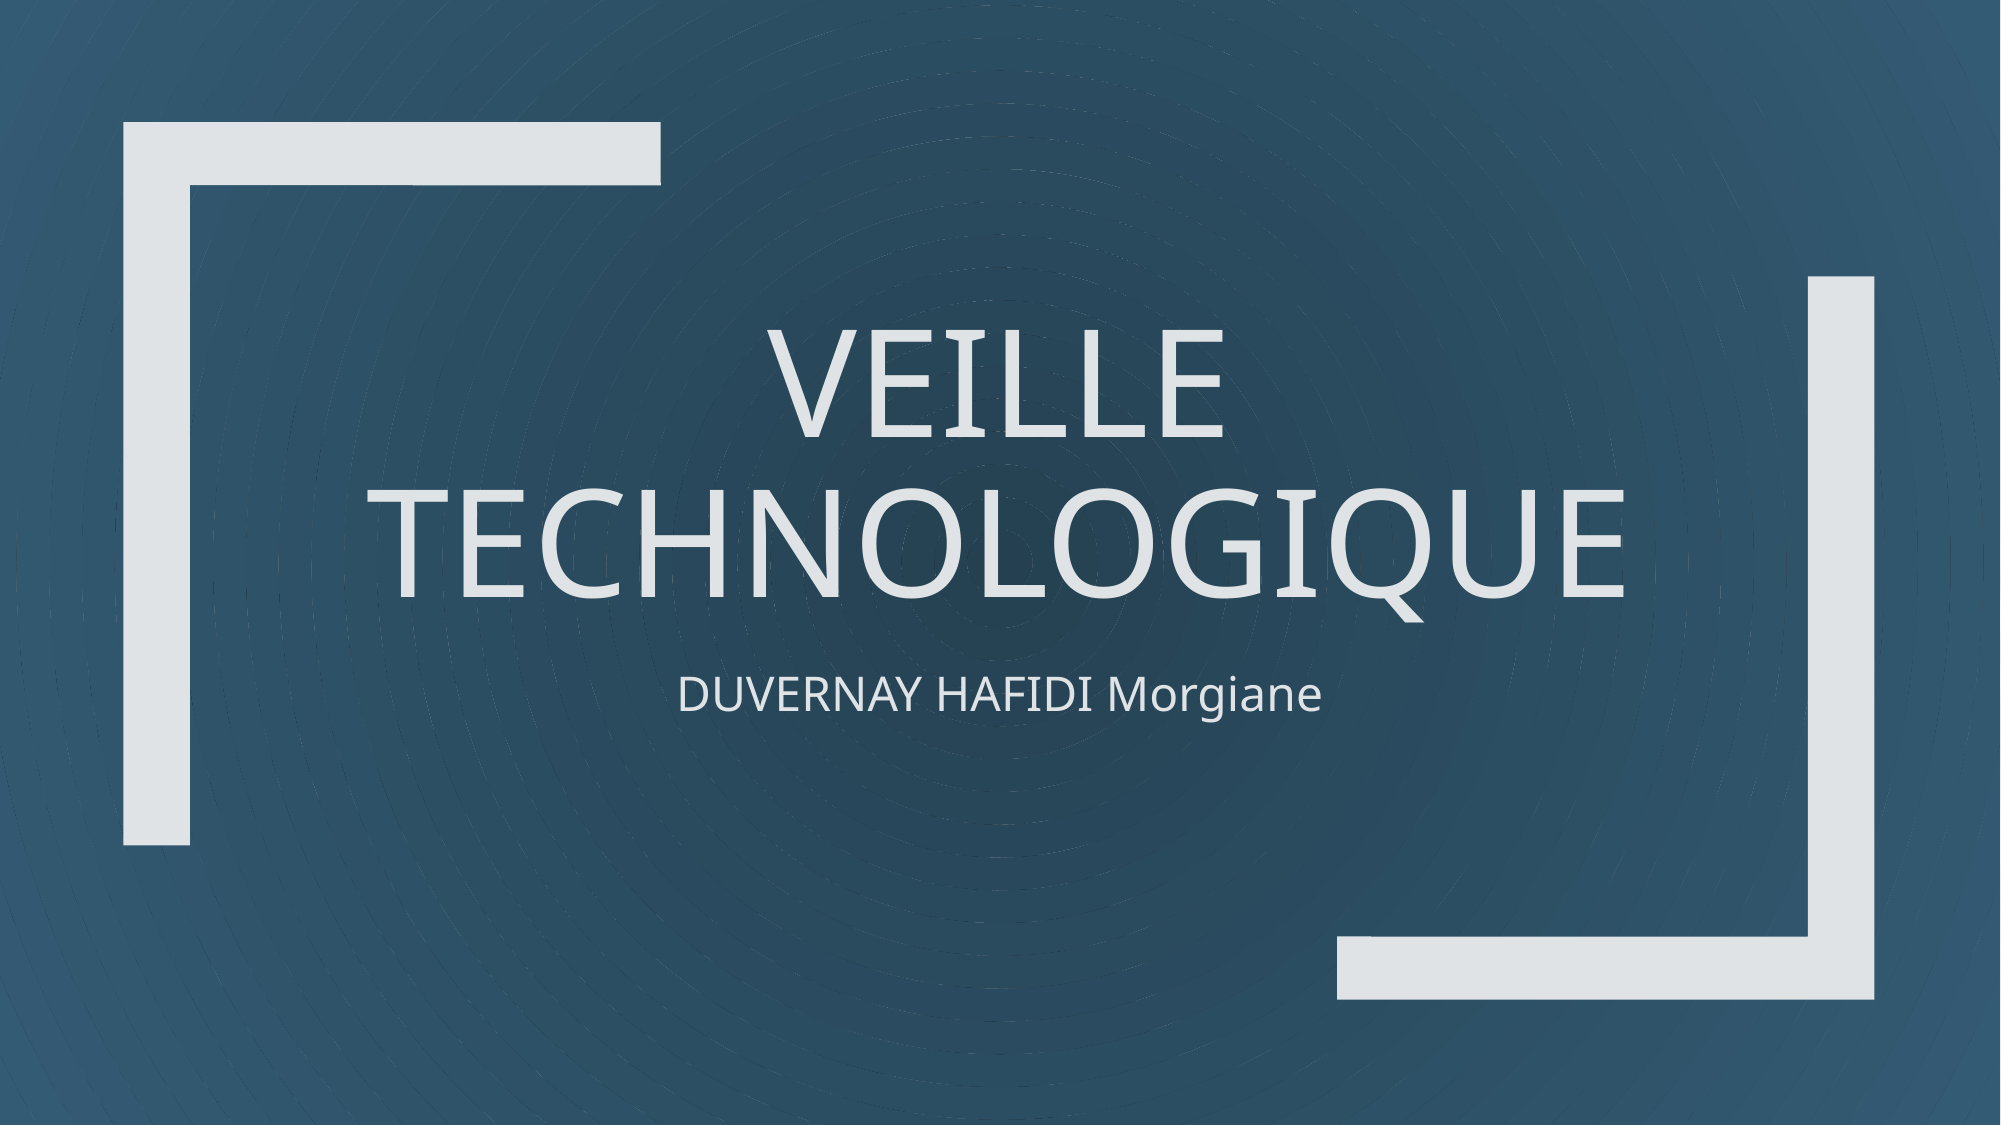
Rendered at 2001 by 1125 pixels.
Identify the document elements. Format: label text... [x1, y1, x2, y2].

title Veille technologique [314, 293, 1686, 638]
subtitle DUVERNAY HAFIDI Morgiane [439, 649, 1561, 828]
text_box [0, 0, 2000, 1125]
